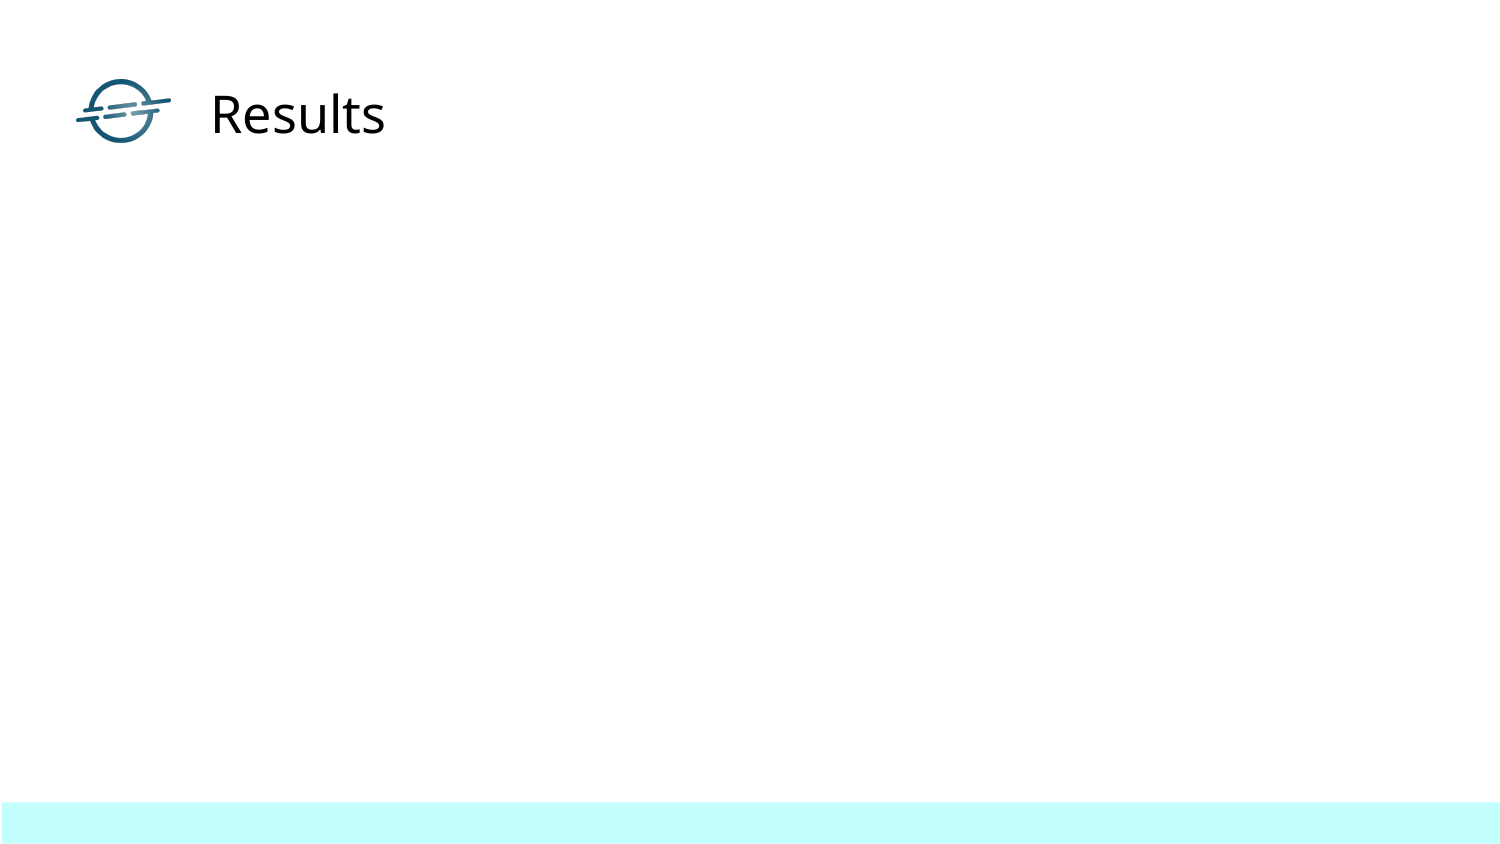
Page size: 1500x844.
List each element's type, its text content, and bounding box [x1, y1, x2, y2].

title Results [195, 66, 1068, 154]
text_box [1, 802, 1500, 844]
picture [76, 79, 171, 143]
